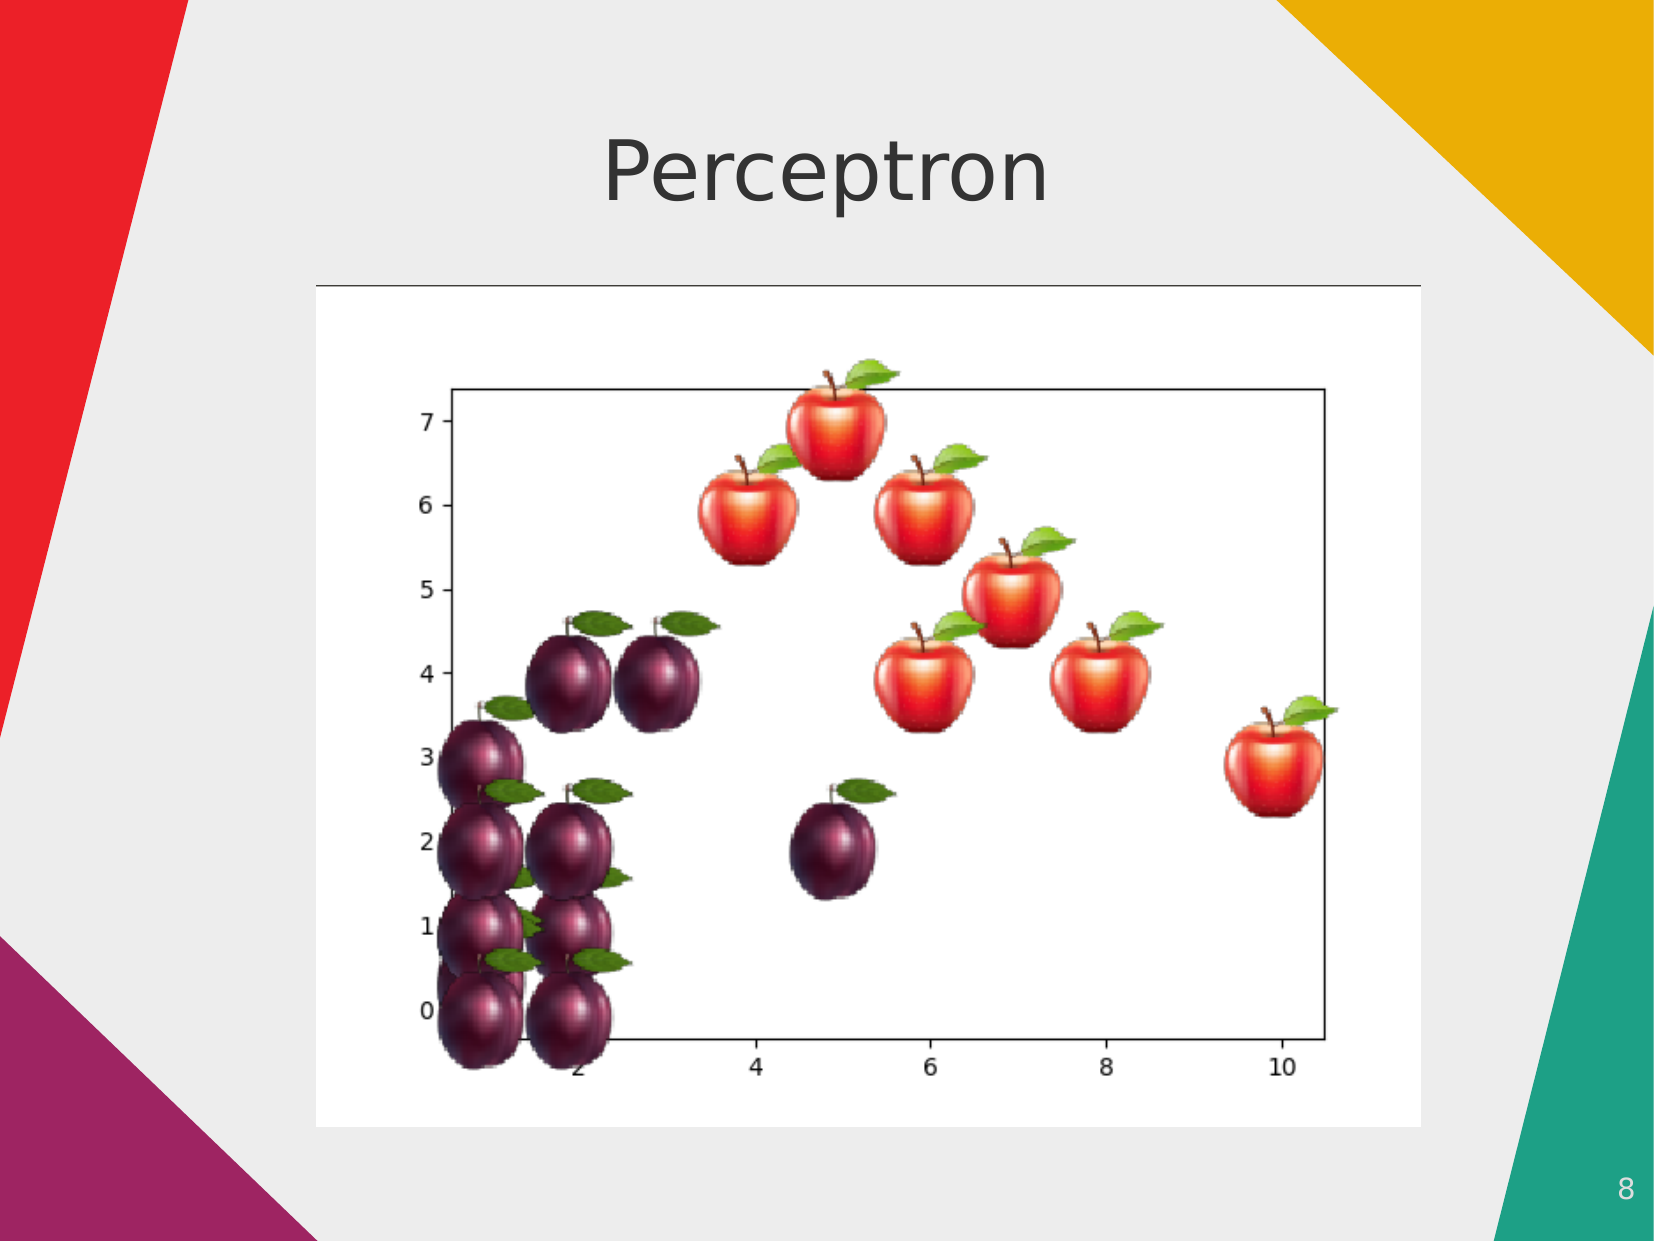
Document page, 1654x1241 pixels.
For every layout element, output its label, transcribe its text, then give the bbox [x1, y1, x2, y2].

title Perceptron [114, 73, 1539, 271]
picture [316, 285, 1421, 1127]
